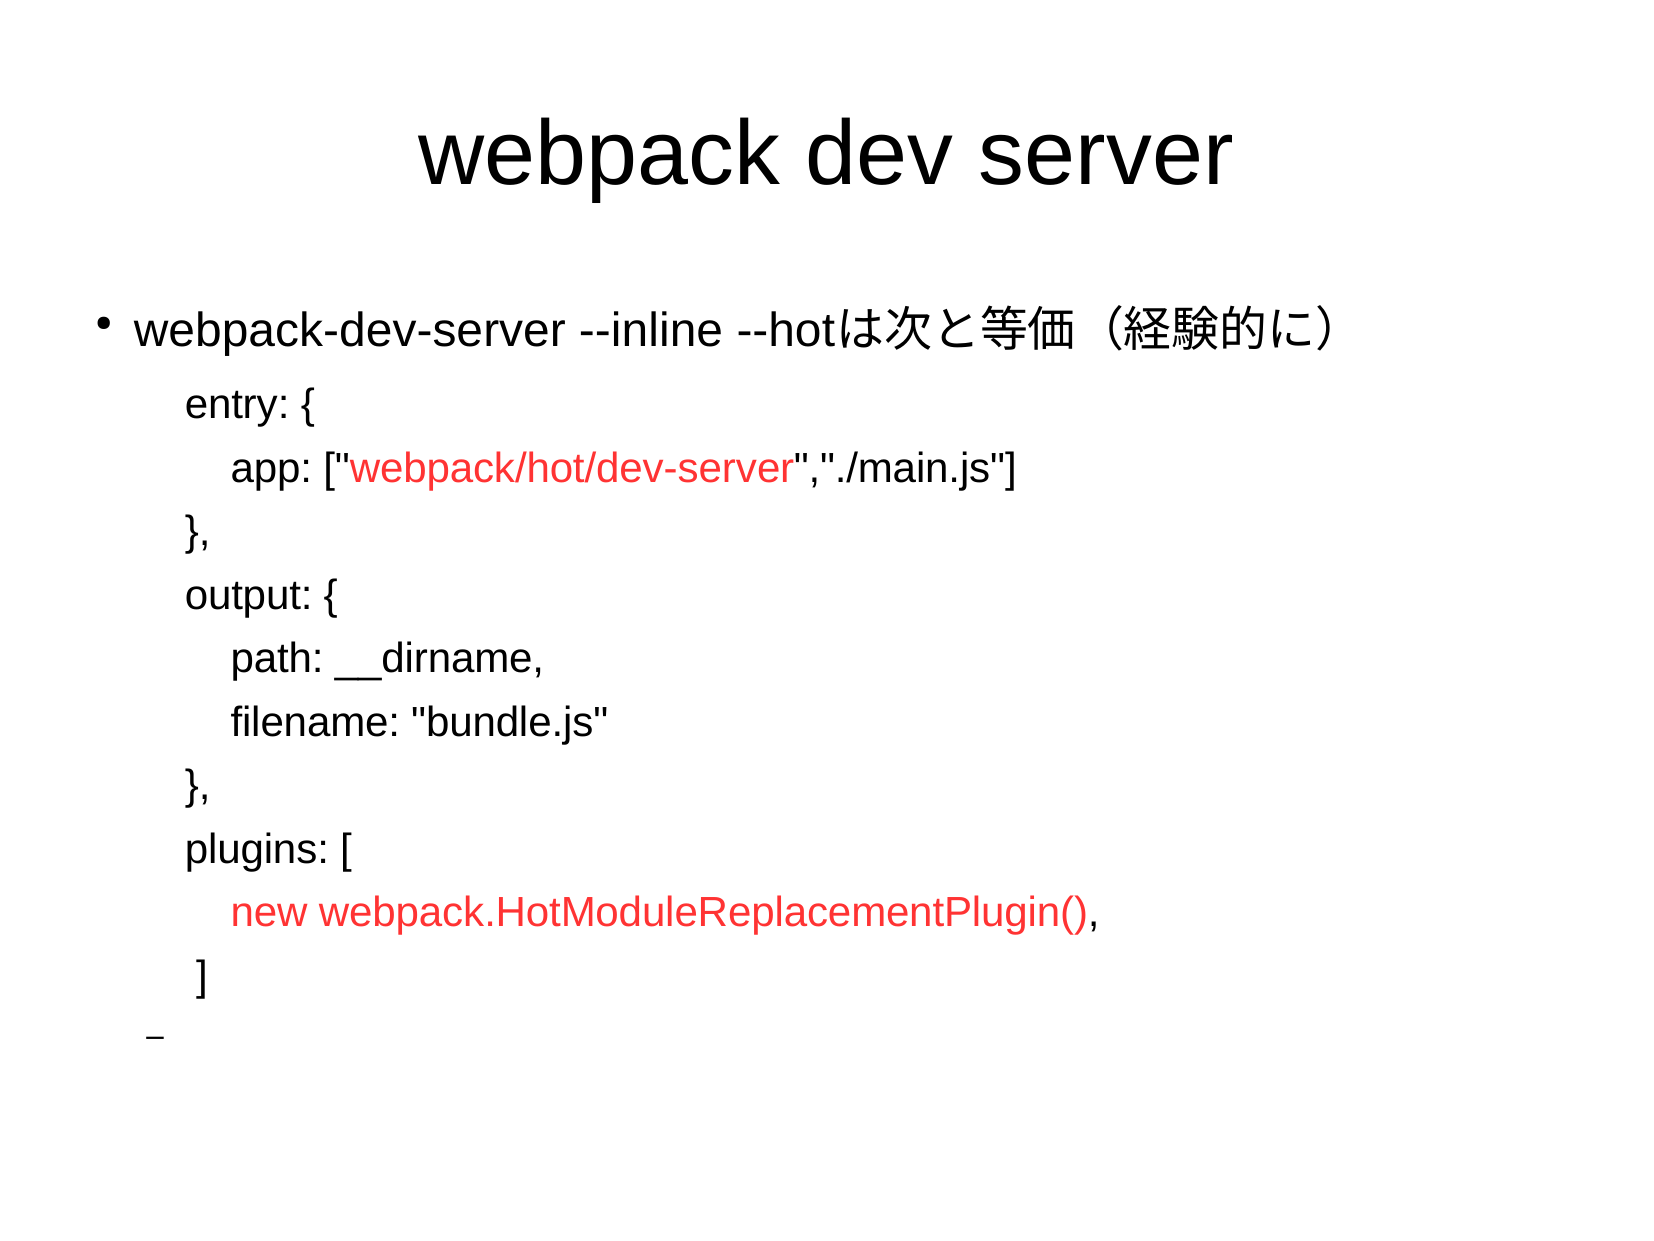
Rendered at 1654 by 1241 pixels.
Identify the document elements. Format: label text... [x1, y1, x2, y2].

title webpack dev server [82, 49, 1571, 257]
list webpack-dev-server --inline --hotは次と等価（経験的に） entry: { app: ["webpack/hot/dev-server","./main.js"] }, output: { path: __dirname, filename: "bundle.js" }, plugins: [ new webpack.HotModuleReplacementPlugin(), ] [82, 290, 1571, 1010]
